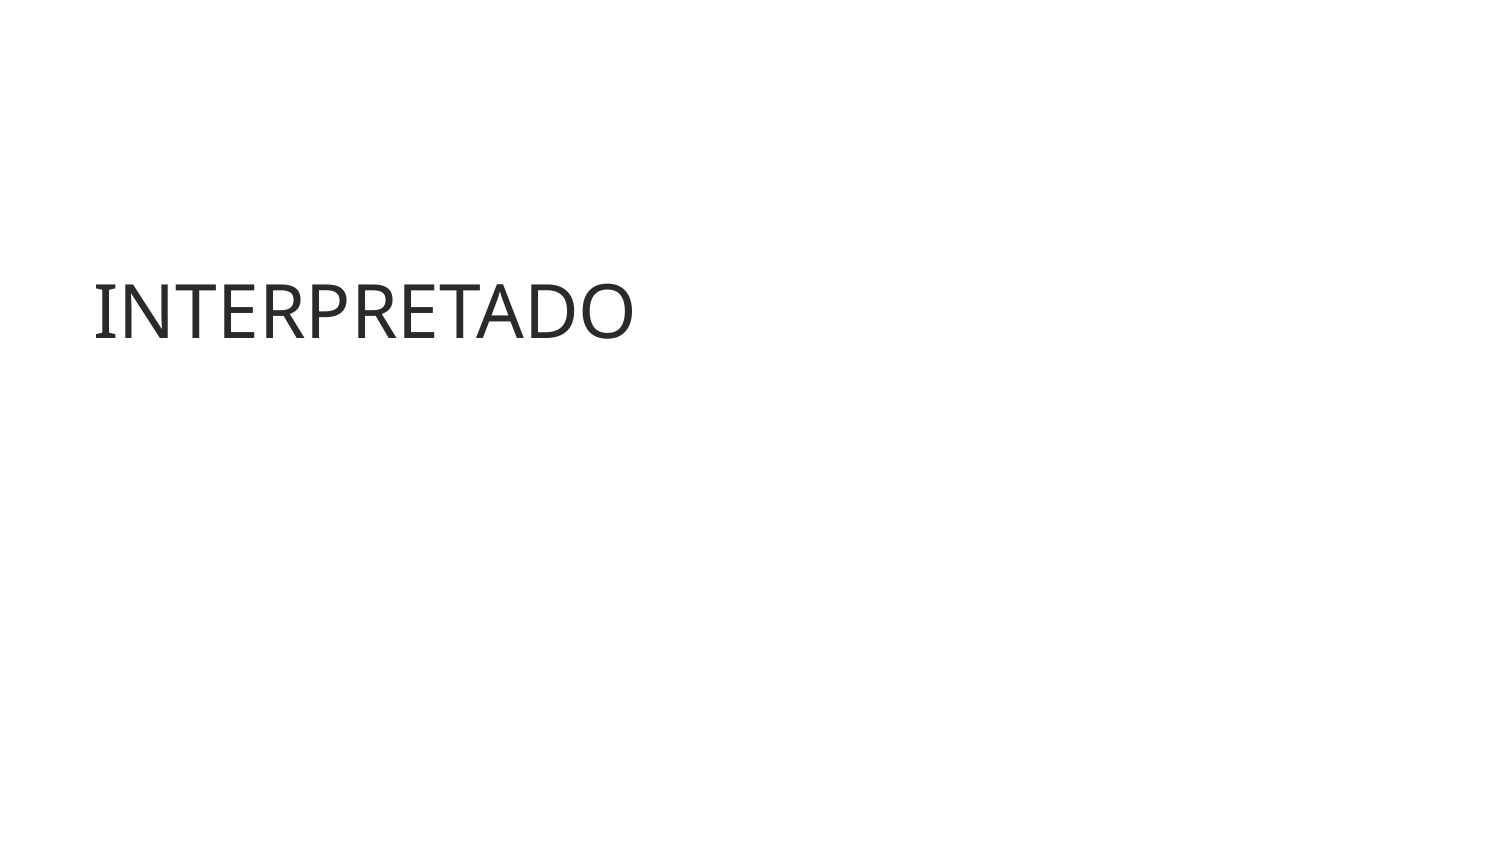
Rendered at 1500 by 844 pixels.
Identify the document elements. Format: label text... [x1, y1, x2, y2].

title INTERPRETADO [78, 200, 1123, 371]
